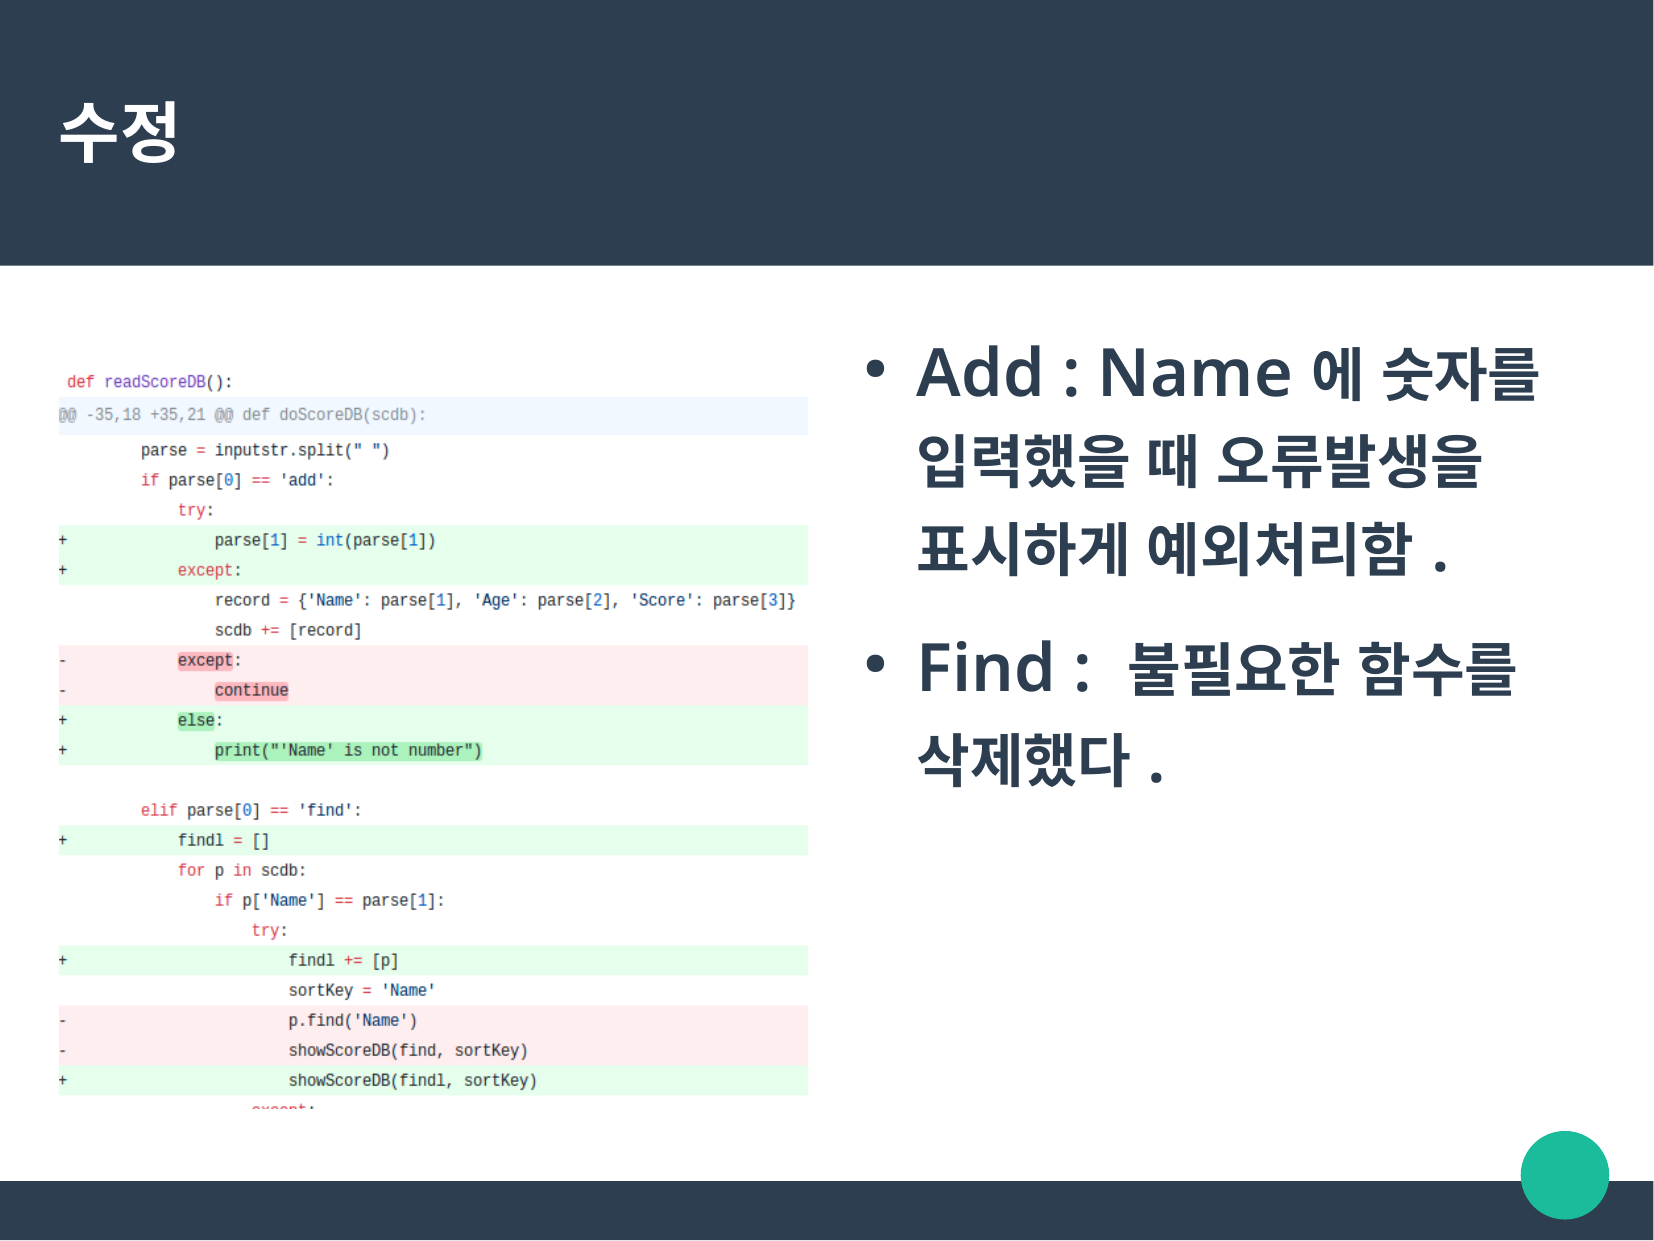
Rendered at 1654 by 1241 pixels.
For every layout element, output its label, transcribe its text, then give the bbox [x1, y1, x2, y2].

picture [58, 367, 809, 1109]
list Add : Name에 숫자를 입력했을 때 오류발생을 표시하게 예외처리함. Find : 불필요한 함수를 삭제했다. [845, 324, 1596, 1152]
title 수정 [59, 49, 1595, 207]
